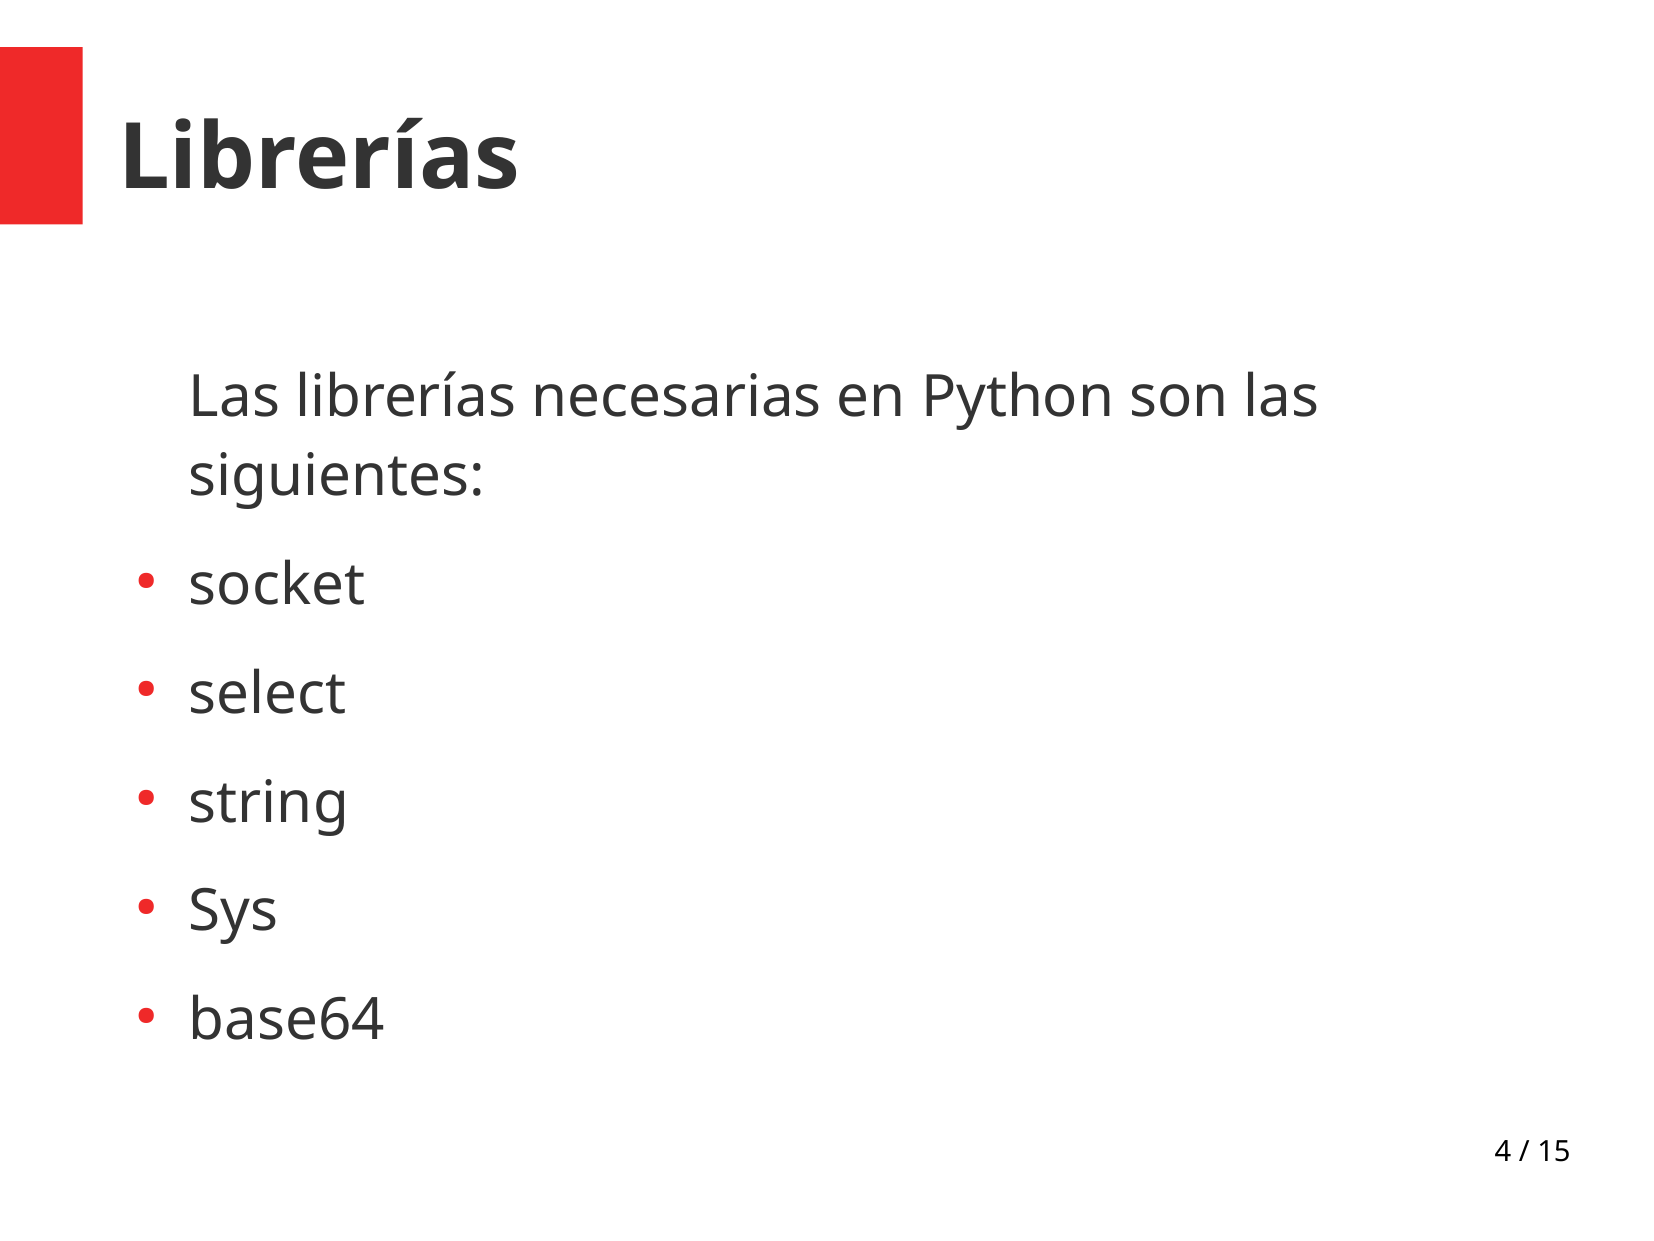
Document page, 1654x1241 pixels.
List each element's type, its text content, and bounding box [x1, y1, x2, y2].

list Las librerías necesarias en Python son las siguientes: socket select string Sys base64 [118, 354, 1536, 1074]
title Librerías [118, 49, 1571, 257]
